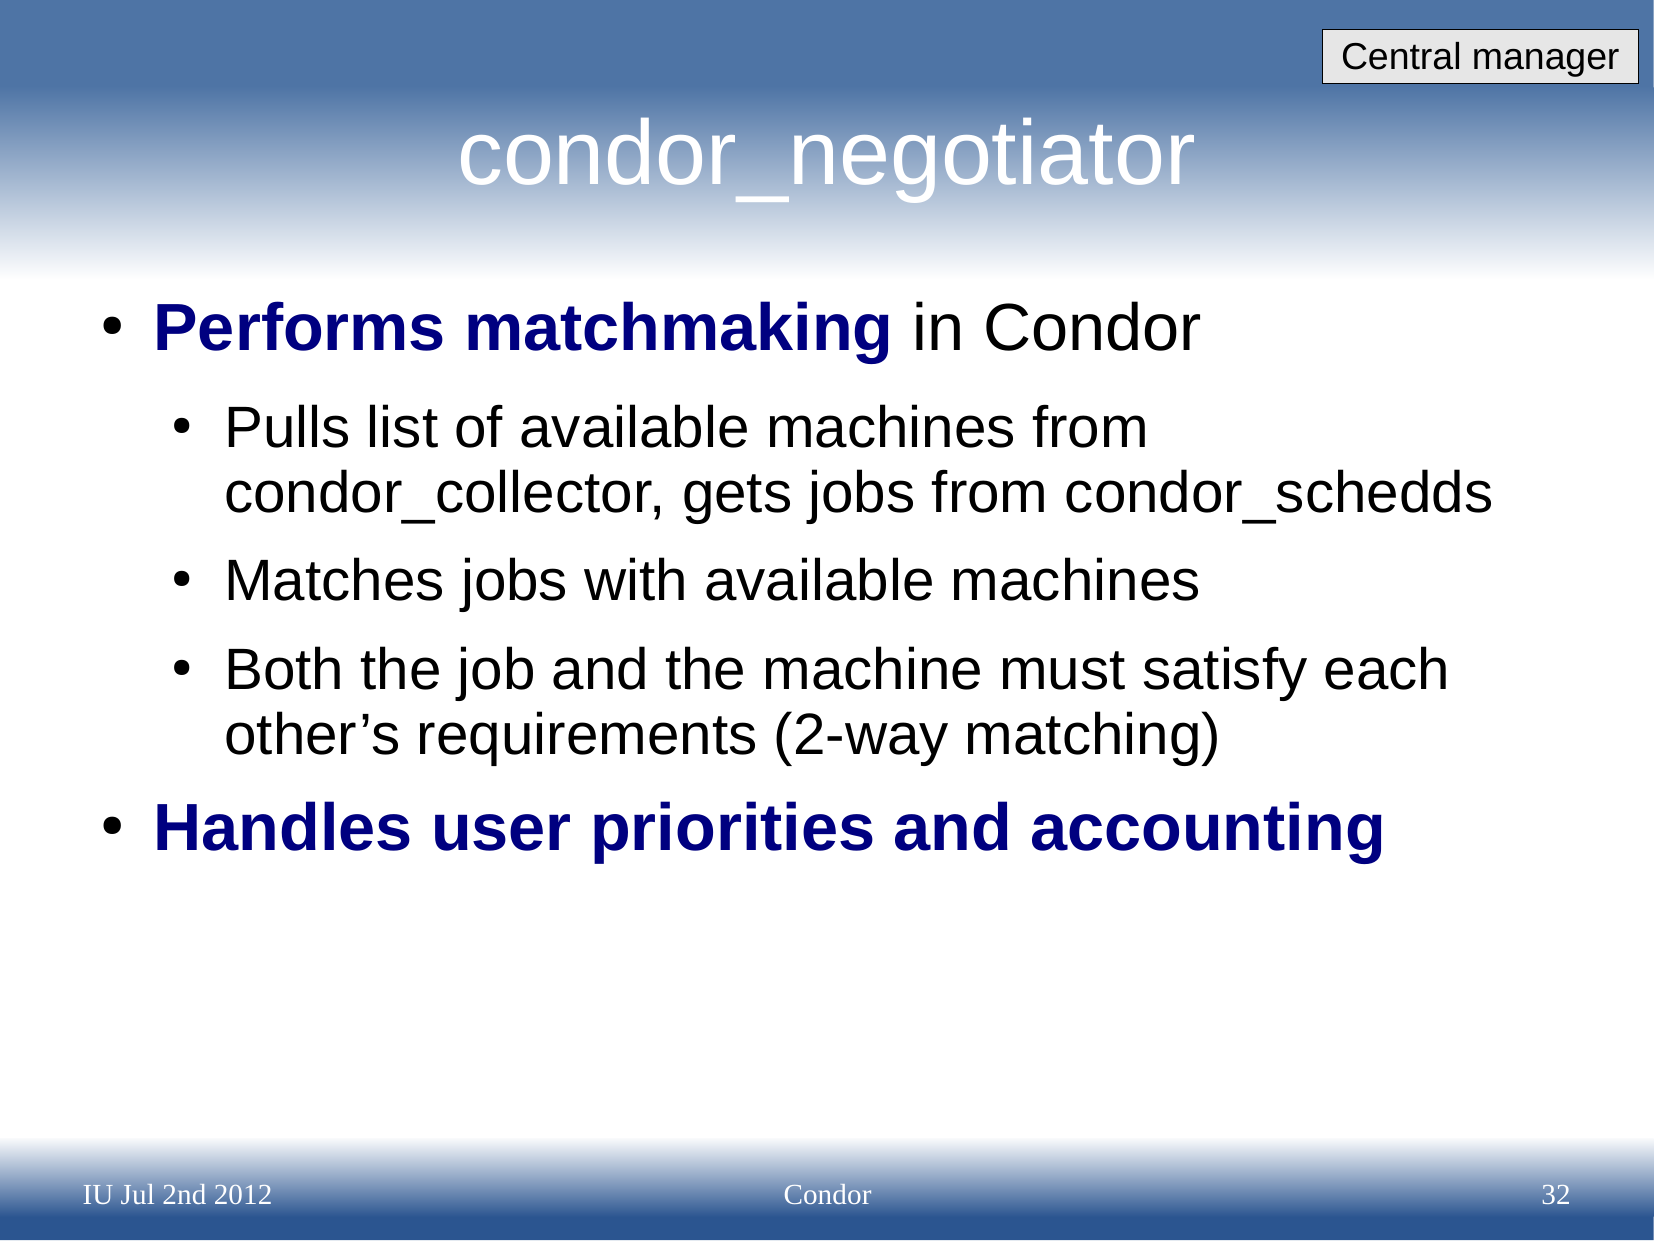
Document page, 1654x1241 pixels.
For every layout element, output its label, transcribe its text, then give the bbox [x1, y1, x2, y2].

text_box Central manager [1322, 29, 1639, 84]
list Performs matchmaking in Condor Pulls list of available machines from condor_collector, gets jobs from condor_schedds Matches jobs with available machines Both the job and the machine must satisfy each other’s requirements (2-way matching) Handles user priorities and accounting [82, 290, 1571, 1109]
title condor_negotiator [82, 56, 1571, 250]
